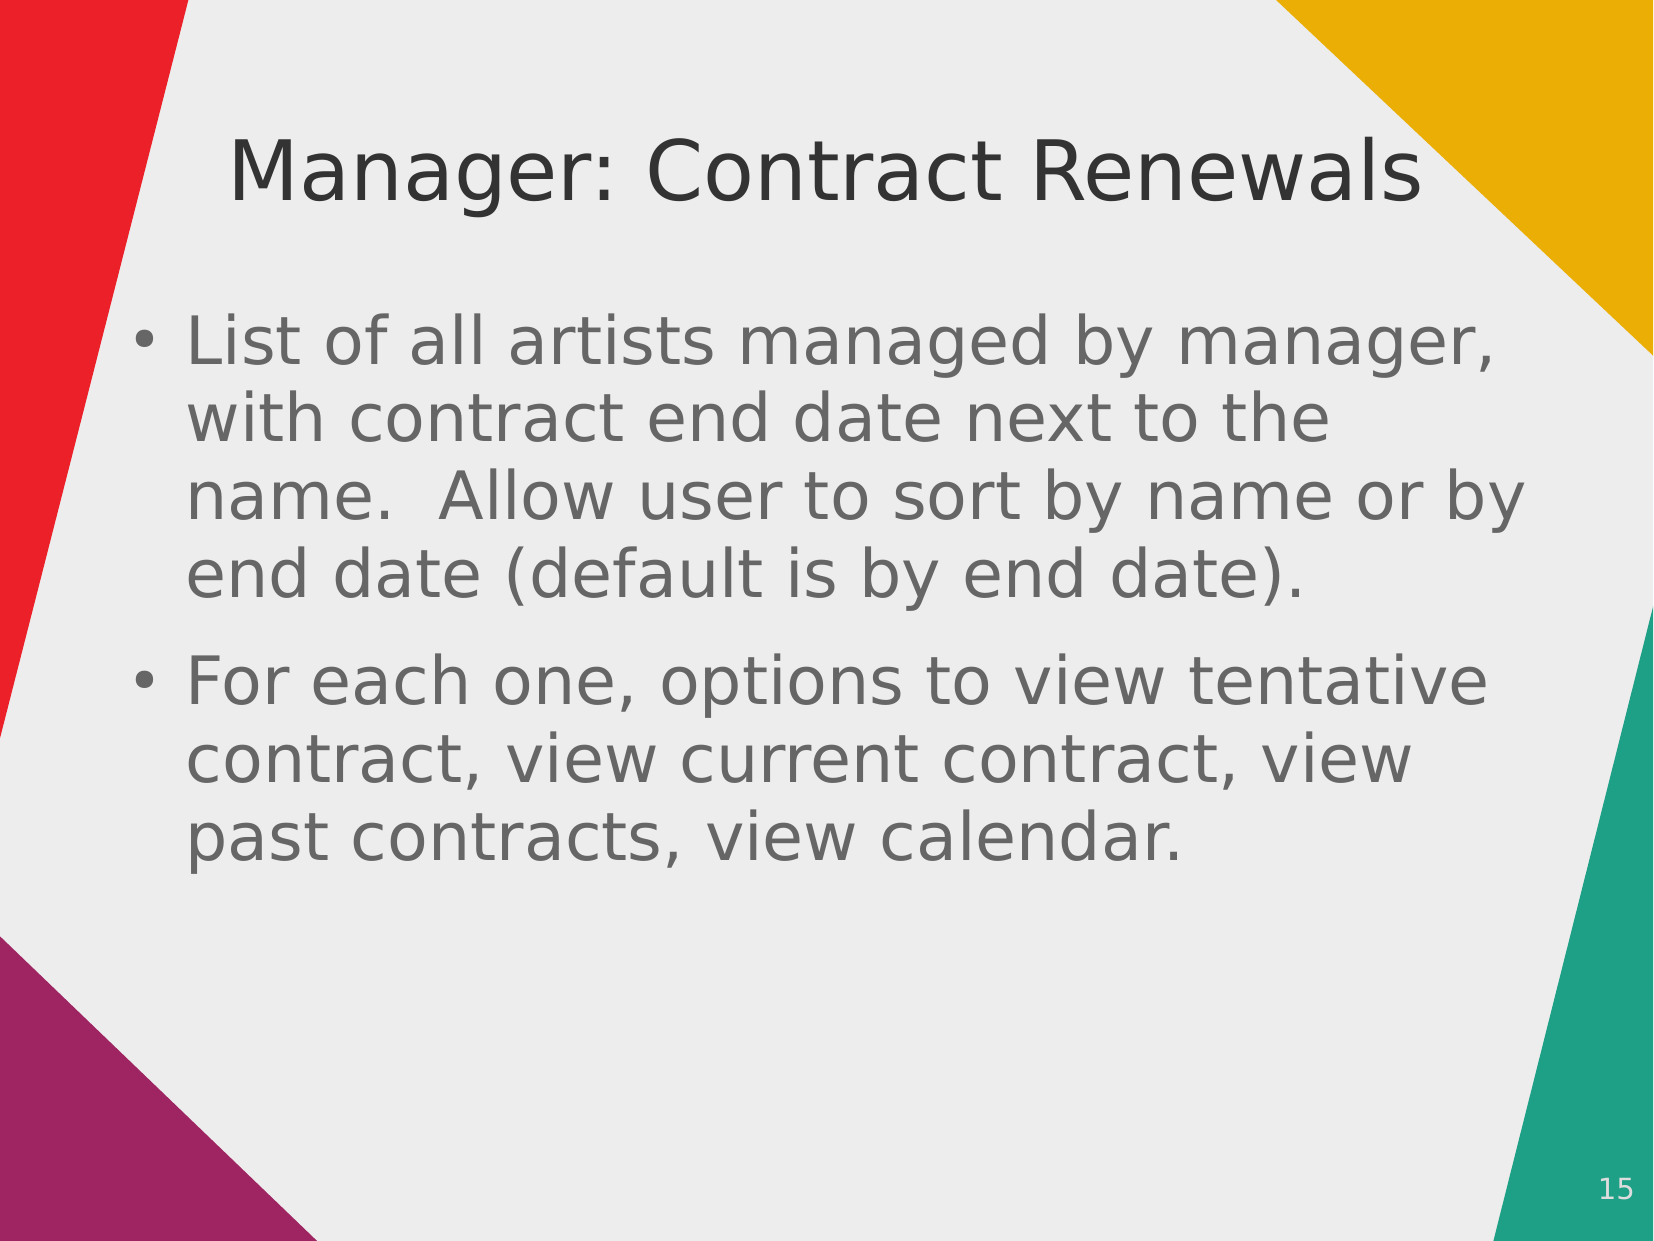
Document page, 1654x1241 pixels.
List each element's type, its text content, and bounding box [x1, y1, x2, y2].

list List of all artists managed by manager, with contract end date next to the name. Allow user to sort by name or by end date (default is by end date). For each one, options to view tentative contract, view current contract, view past contracts, view calendar. [114, 302, 1539, 1033]
title Manager: Contract Renewals [114, 73, 1539, 271]
